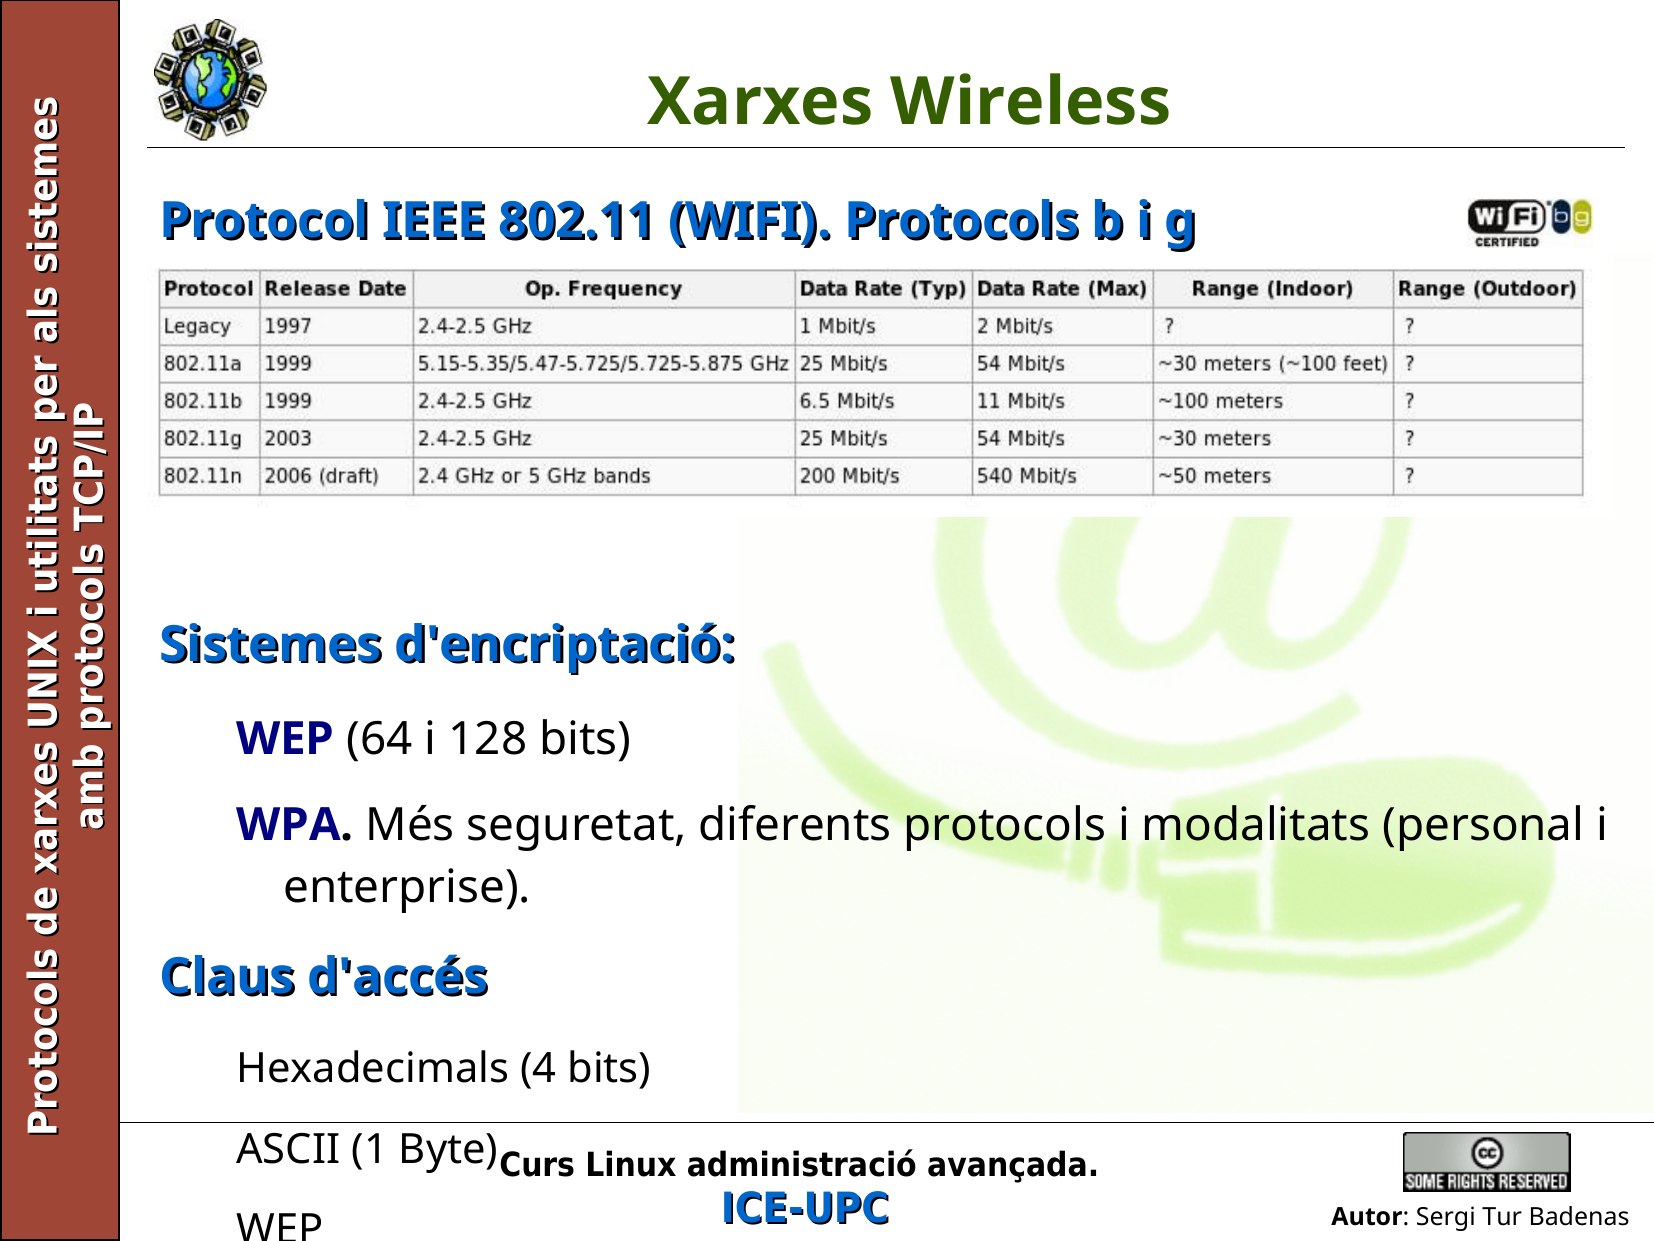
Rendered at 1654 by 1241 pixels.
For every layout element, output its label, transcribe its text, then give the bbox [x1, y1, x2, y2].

picture [154, 19, 268, 142]
picture [1467, 198, 1593, 249]
picture [1403, 1132, 1571, 1192]
title Xarxes Wireless [165, 49, 1654, 148]
picture [147, 253, 1613, 517]
list Protocol IEEE 802.11 (WIFI). Protocols b i g Sistemes d'encriptació: WEP (64 i 128 bits) WPA. Més seguretat, diferents protocols i modalitats (personal i enterprise). Claus d'accés Hexadecimals (4 bits) ASCII (1 Byte) WEP [141, 183, 1630, 1043]
picture [738, 252, 1654, 1113]
